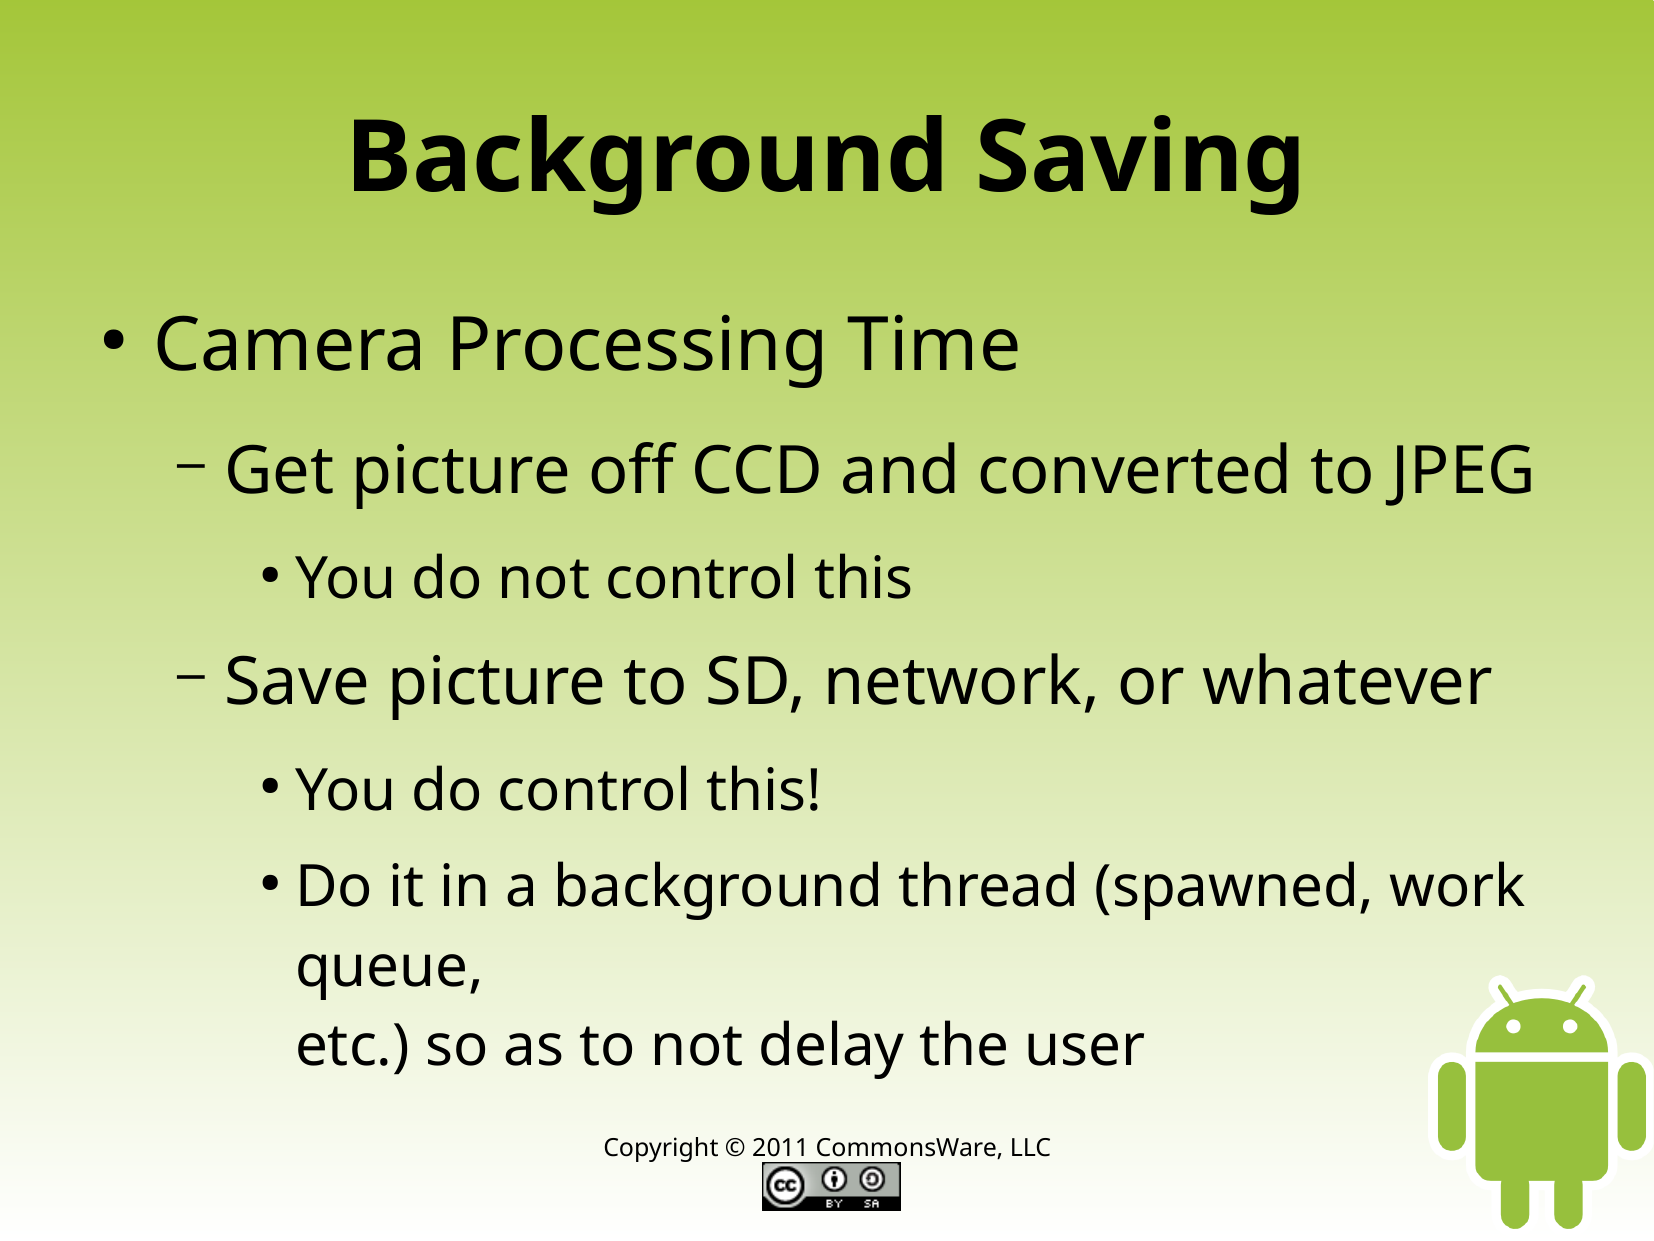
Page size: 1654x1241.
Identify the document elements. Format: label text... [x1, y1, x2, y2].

picture [762, 1162, 901, 1211]
list Camera Processing Time Get picture off CCD and converted to JPEG You do not control this Save picture to SD, network, or whatever You do control this! Do it in a background thread (spawned, work queue, etc.) so as to not delay the user [82, 290, 1571, 1109]
title Background Saving [82, 49, 1571, 257]
picture [1428, 975, 1654, 1238]
